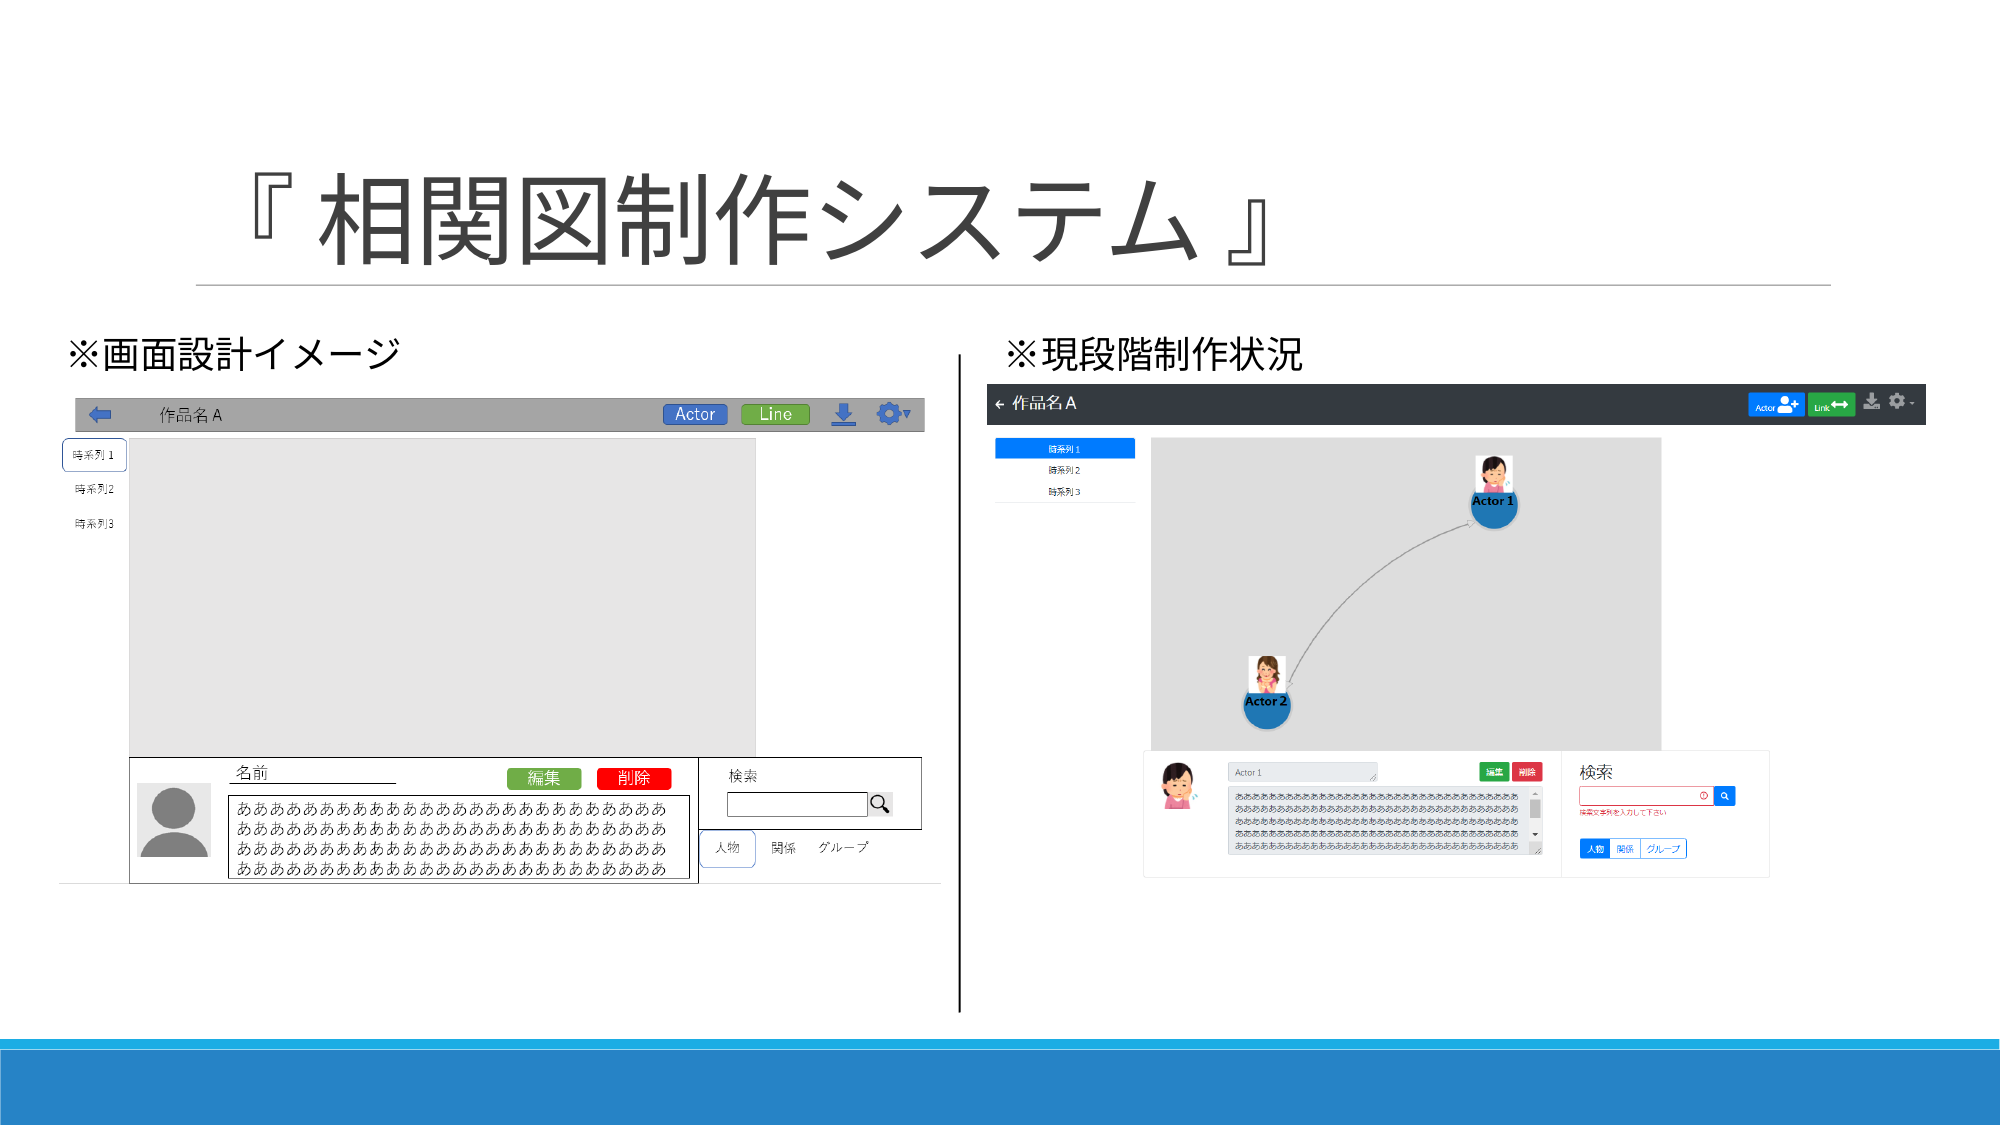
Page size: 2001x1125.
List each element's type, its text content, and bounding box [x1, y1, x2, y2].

picture [987, 384, 1926, 884]
text_box ※現段階制作状況 [989, 324, 1319, 384]
title 『 相関図制作システム 』 [180, 47, 1830, 285]
text_box ※画面設計イメージ [50, 324, 417, 384]
picture [59, 384, 941, 884]
